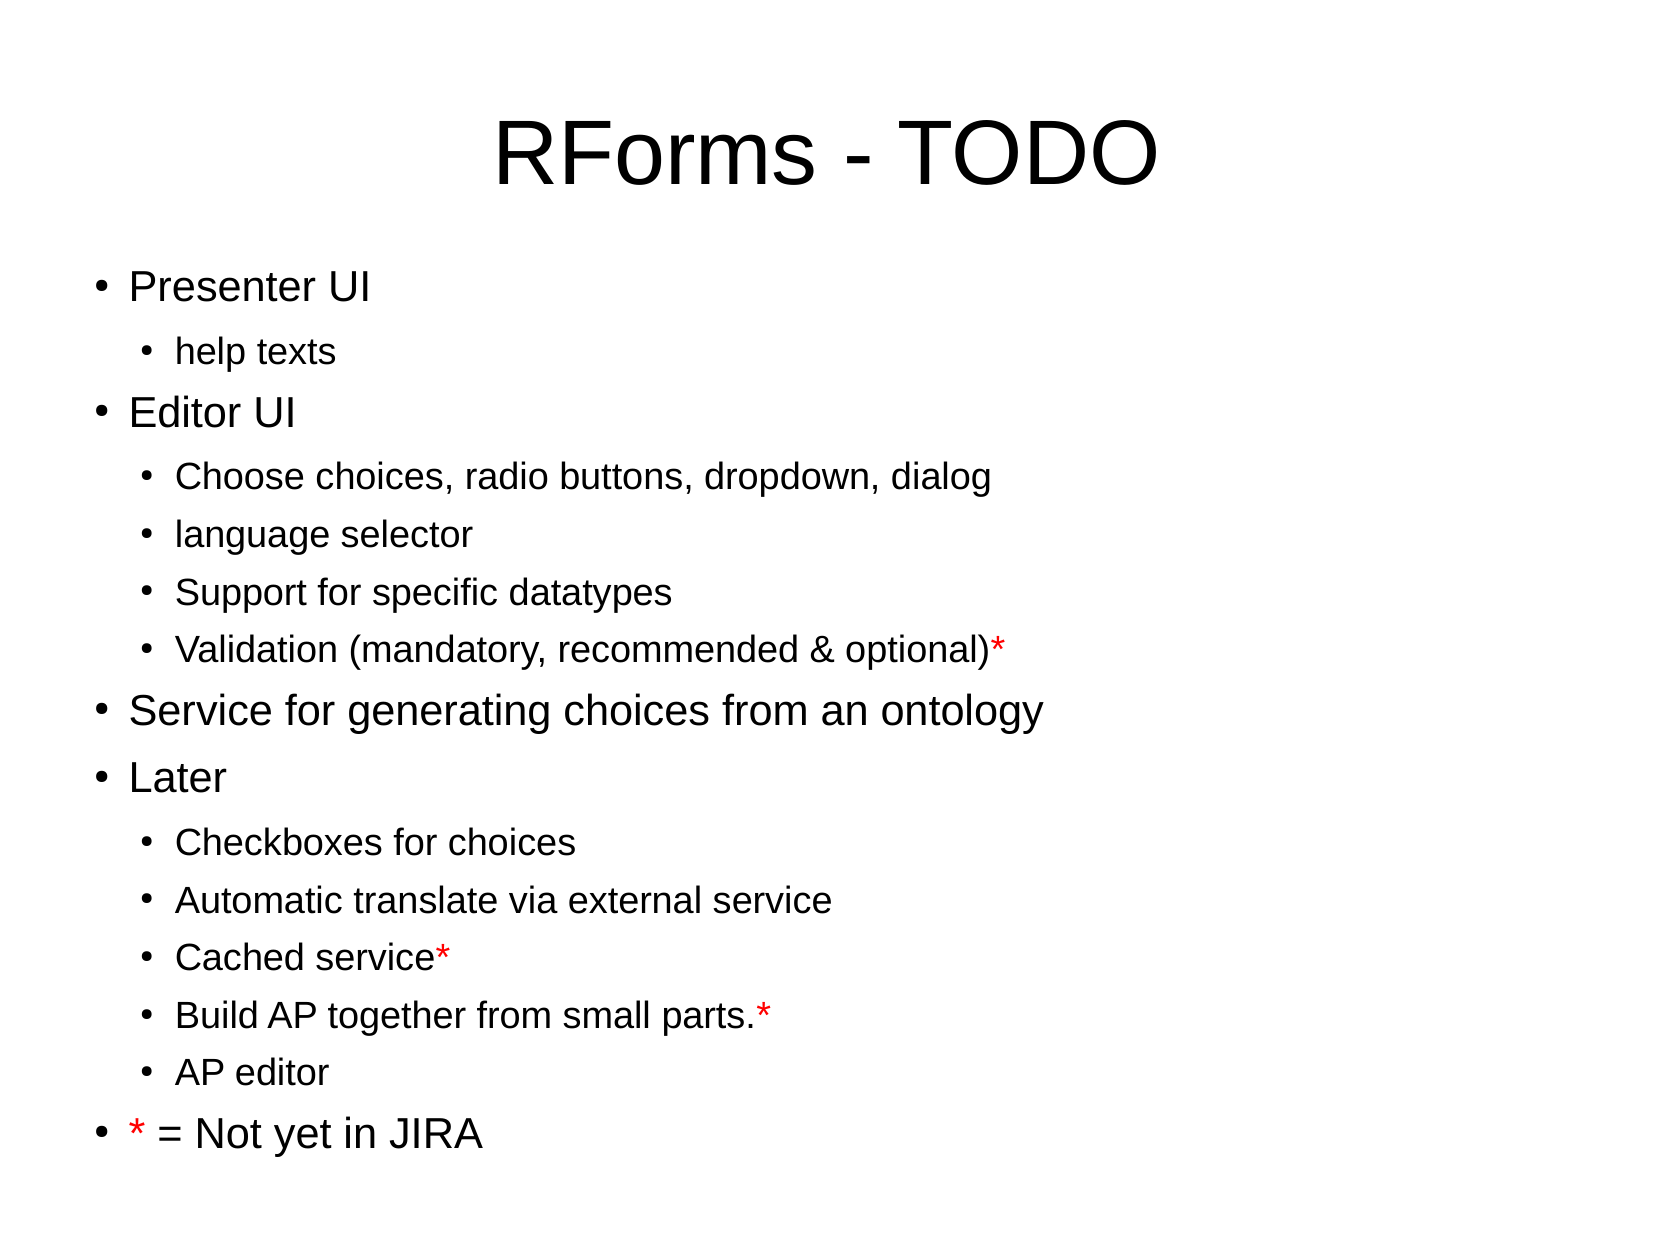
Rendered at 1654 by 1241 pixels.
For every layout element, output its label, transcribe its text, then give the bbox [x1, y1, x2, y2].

title RForms - TODO [82, 56, 1571, 250]
list Presenter UI help texts Editor UI Choose choices, radio buttons, dropdown, dialog language selector Support for specific datatypes Validation (mandatory, recommended & optional)* Service for generating choices from an ontology Later Checkboxes for choices Automatic translate via external service Cached service* Build AP together from small parts.* AP editor * = Not yet in JIRA [82, 262, 1571, 1163]
